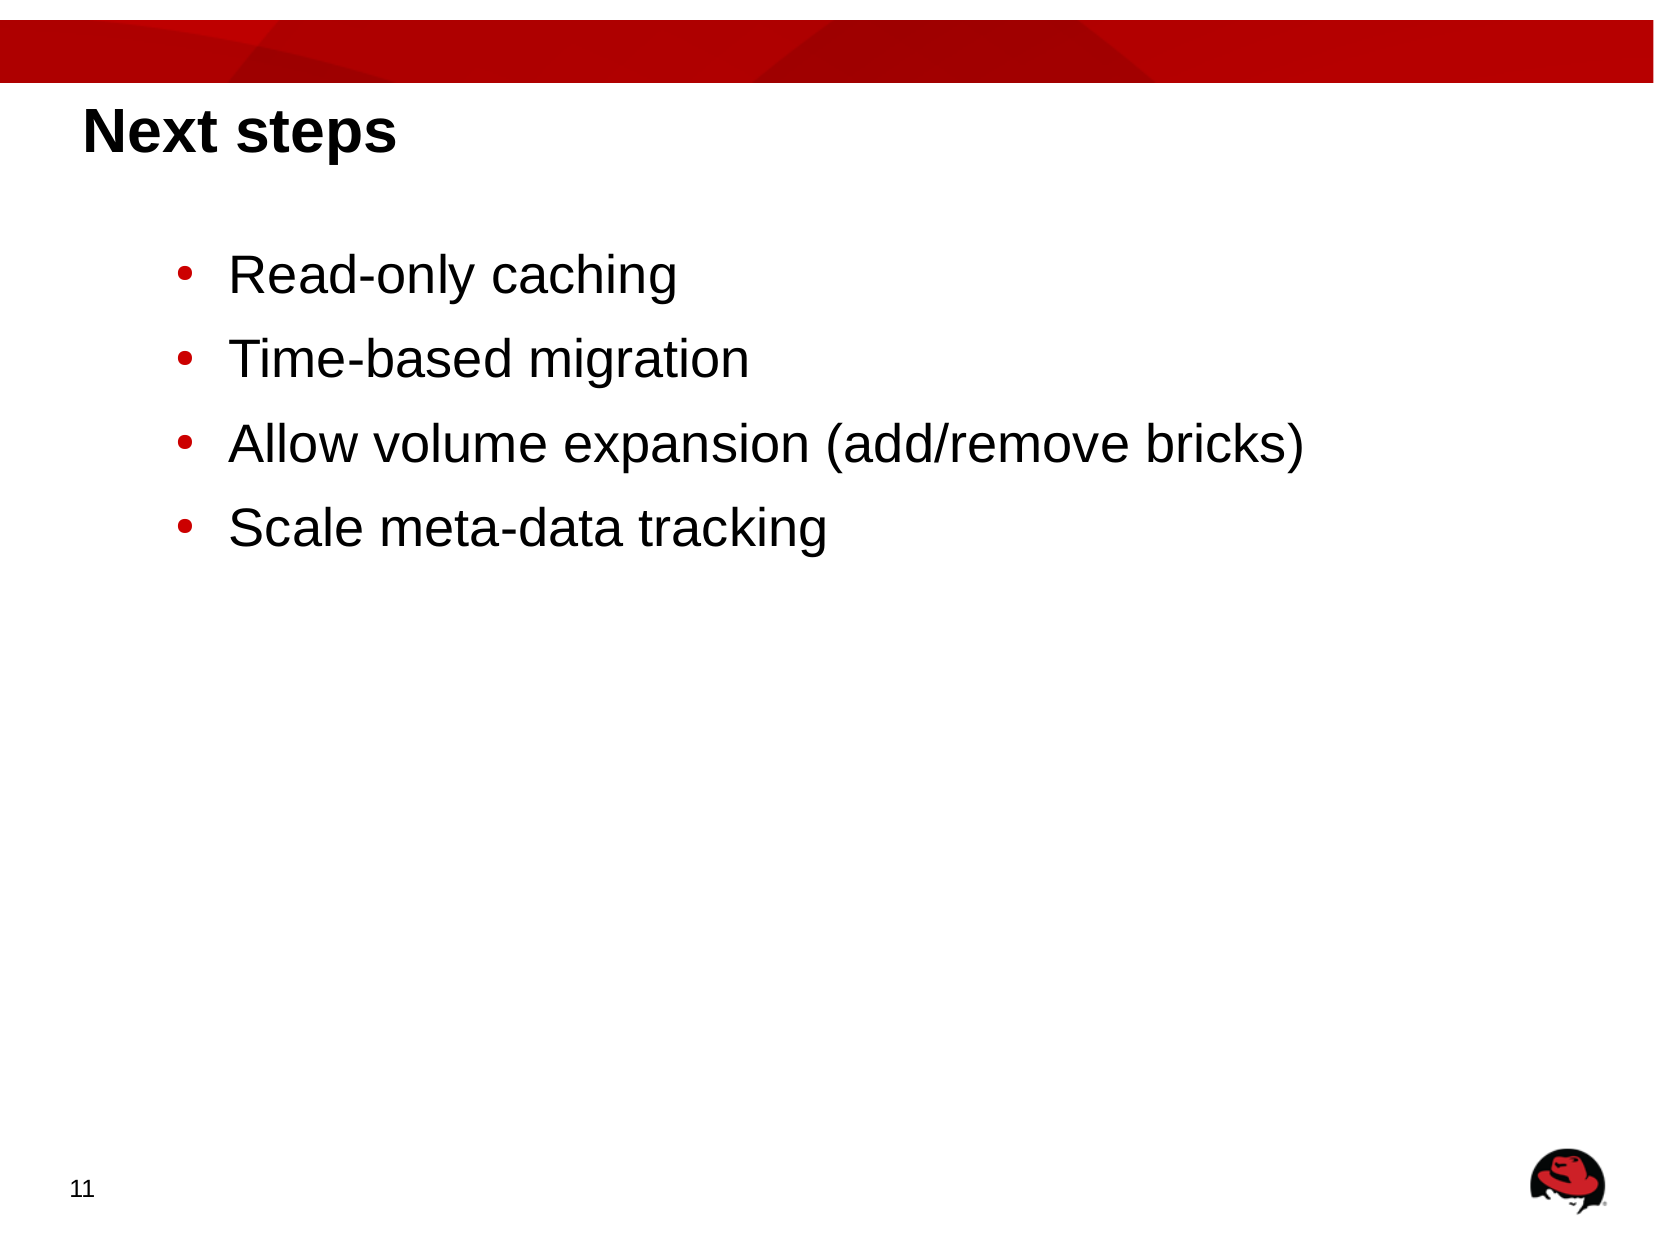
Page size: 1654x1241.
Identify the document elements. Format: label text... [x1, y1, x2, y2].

picture [1529, 1146, 1613, 1224]
picture [0, 20, 1654, 83]
title Next steps [82, 37, 1571, 226]
list Read-only caching Time-based migration Allow volume expansion (add/remove bricks) Scale meta-data tracking [86, 244, 1576, 1073]
